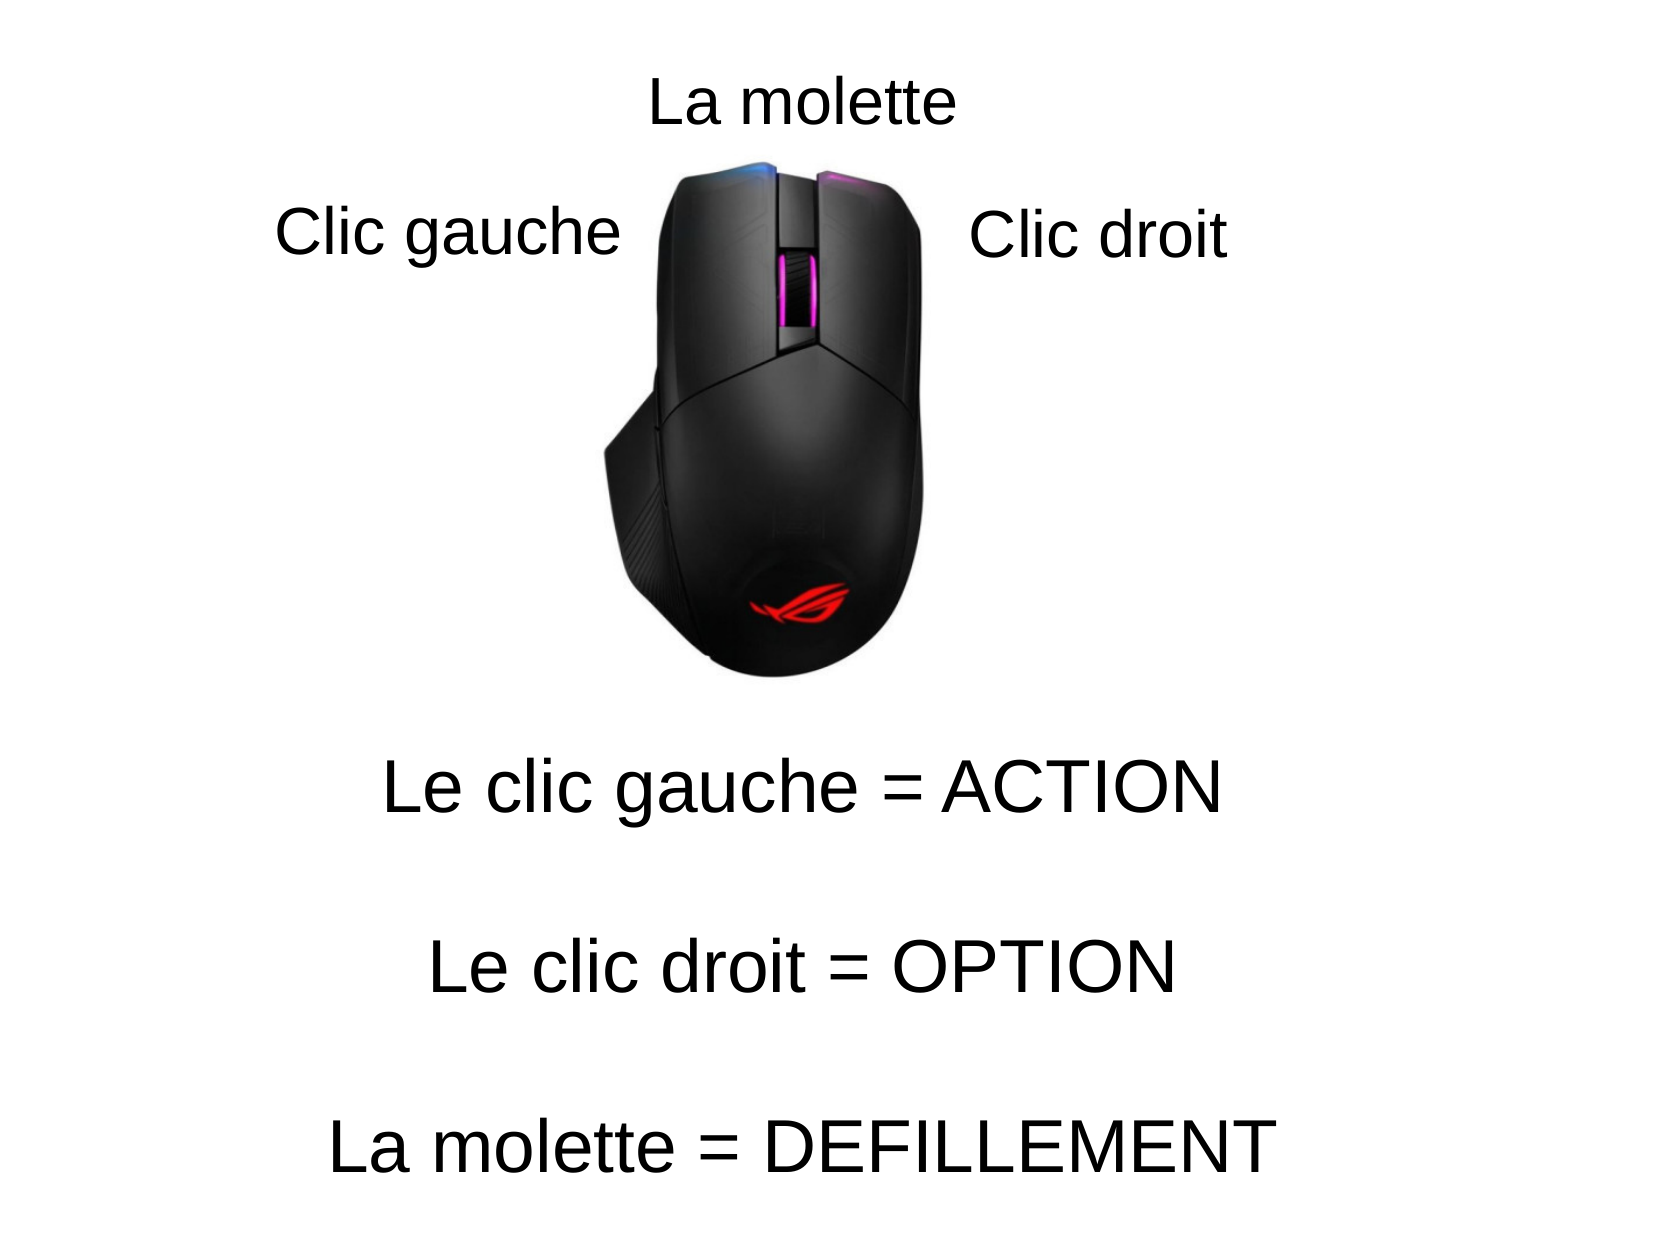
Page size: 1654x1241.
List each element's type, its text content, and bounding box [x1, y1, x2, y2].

subtitle Clic droit [826, 178, 1371, 284]
picture [297, 94, 1229, 708]
text_box La molette [531, 48, 1075, 154]
text_box Clic gauche [177, 178, 721, 284]
title Le clic gauche = ACTION Le clic droit = OPTION La molette = DEFILLEMENT [59, 708, 1548, 1217]
